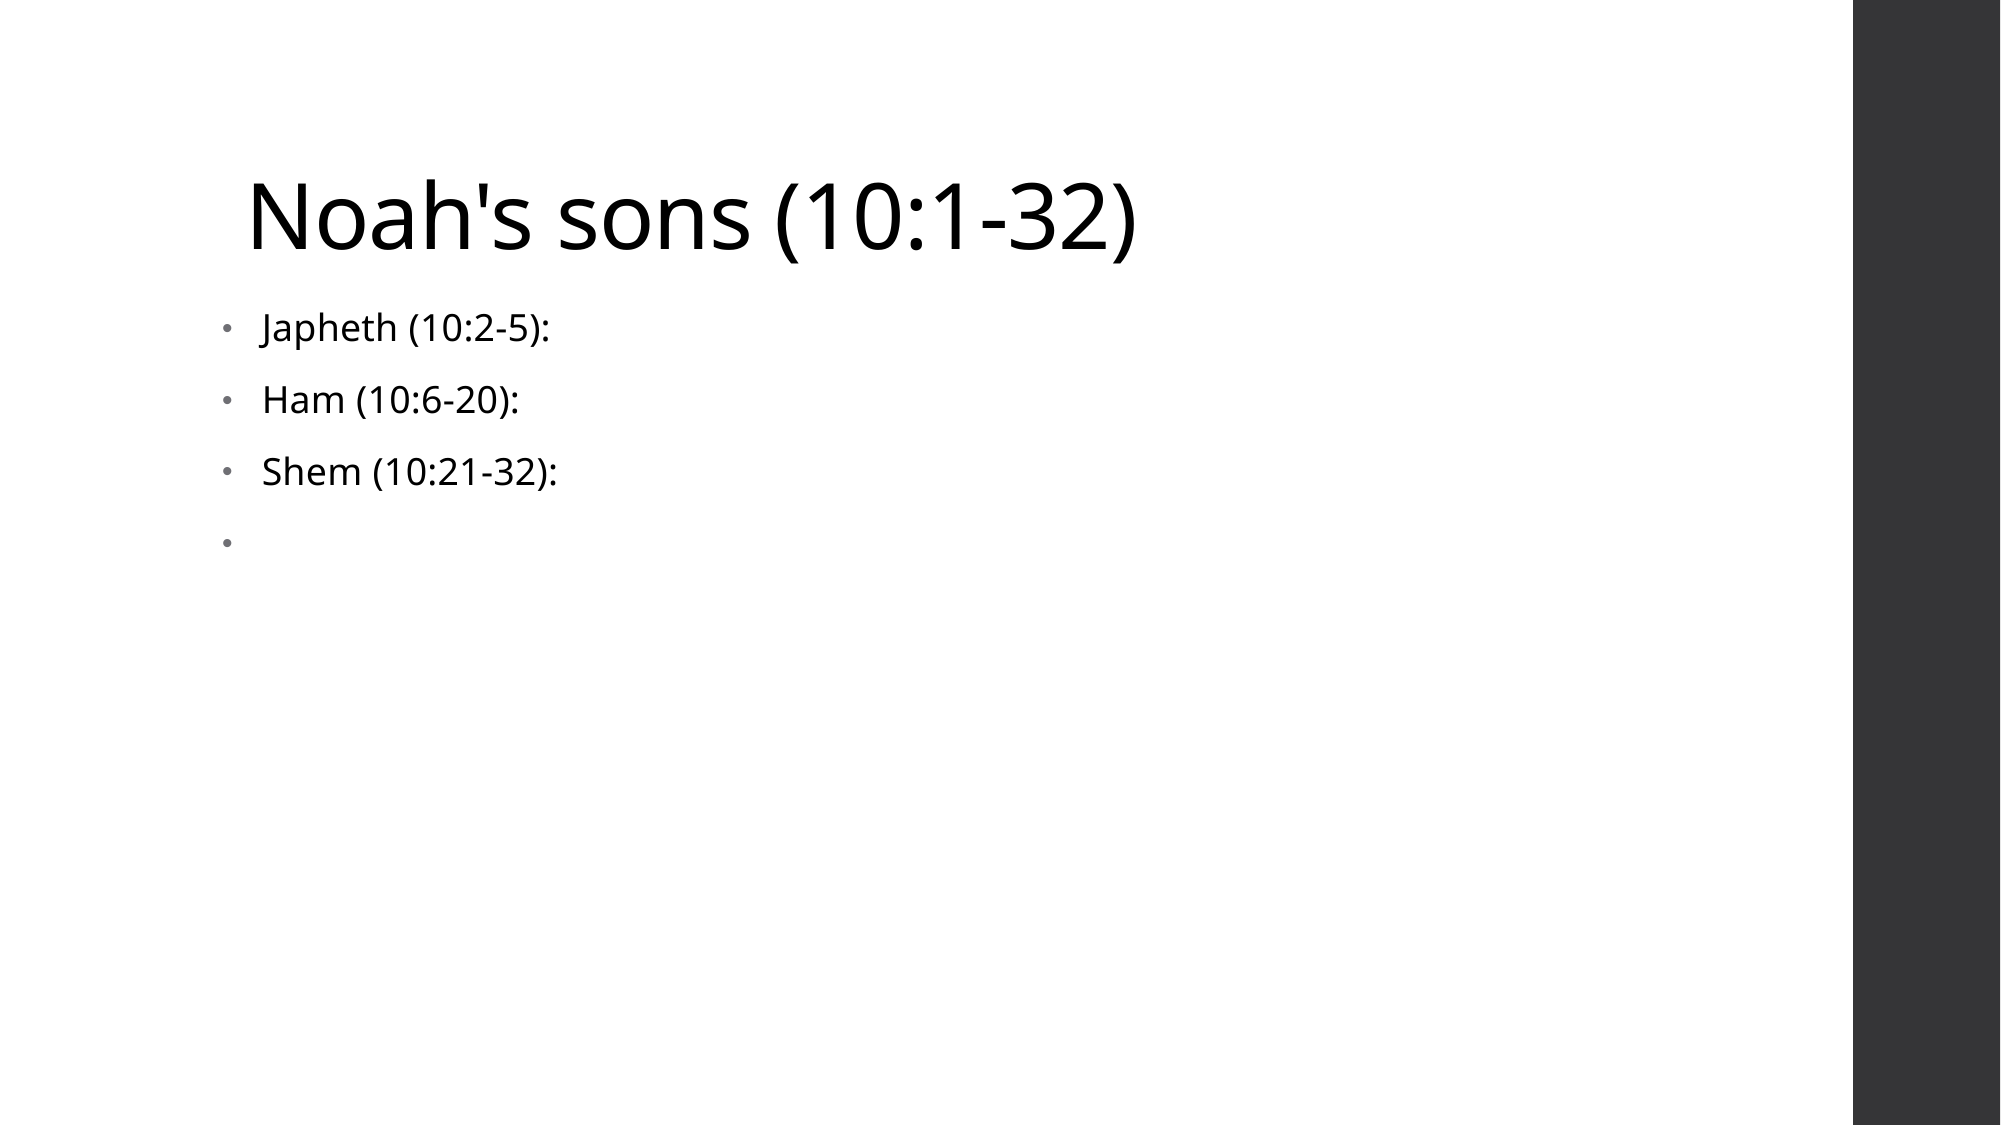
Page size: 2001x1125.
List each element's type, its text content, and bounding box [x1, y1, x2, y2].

list Japheth (10:2-5): Ham (10:6-20): Shem (10:21-32): [206, 299, 1617, 1014]
title Noah's sons (10:1-32) [206, 60, 1797, 278]
